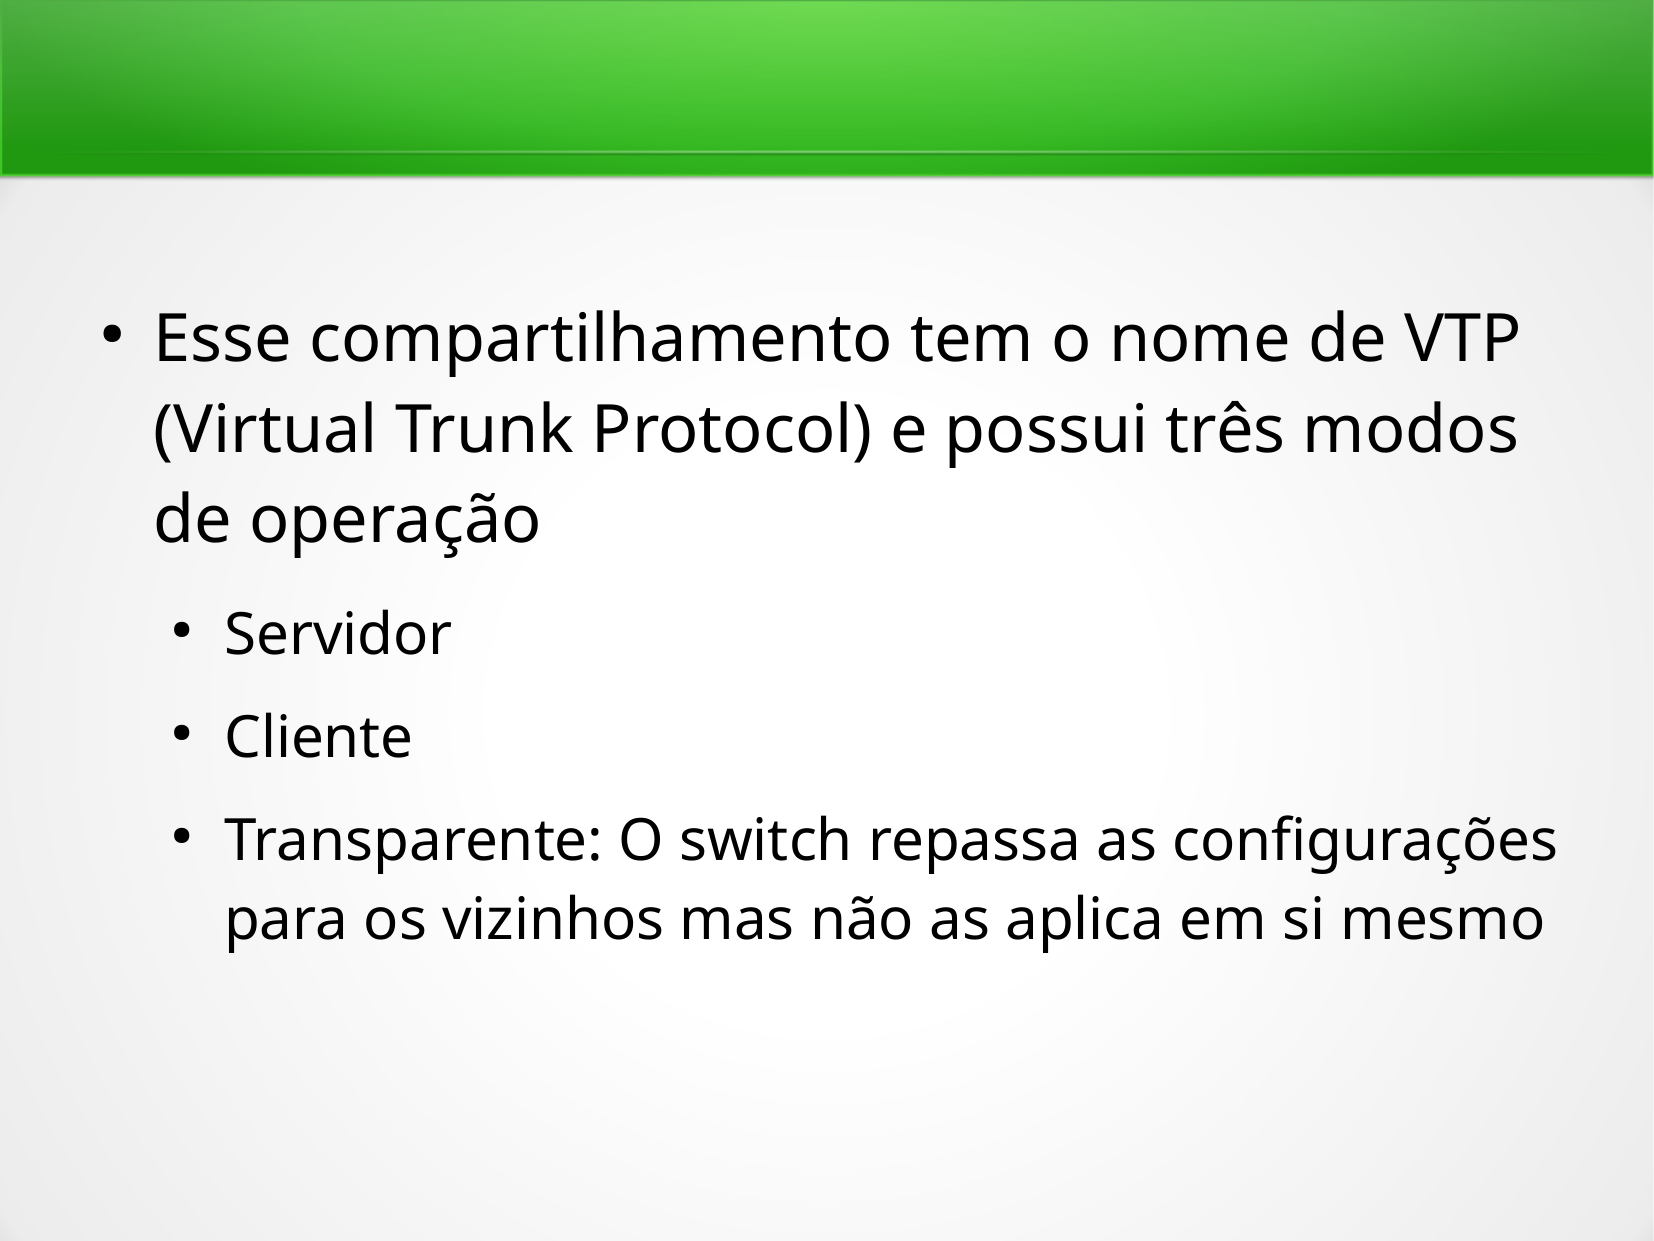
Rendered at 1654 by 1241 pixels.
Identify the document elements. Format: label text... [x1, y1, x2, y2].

picture [0, 0, 1654, 1241]
list Esse compartilhamento tem o nome de VTP (Virtual Trunk Protocol) e possui três modos de operação Servidor Cliente Transparente: O switch repassa as configurações para os vizinhos mas não as aplica em si mesmo [82, 290, 1571, 1010]
